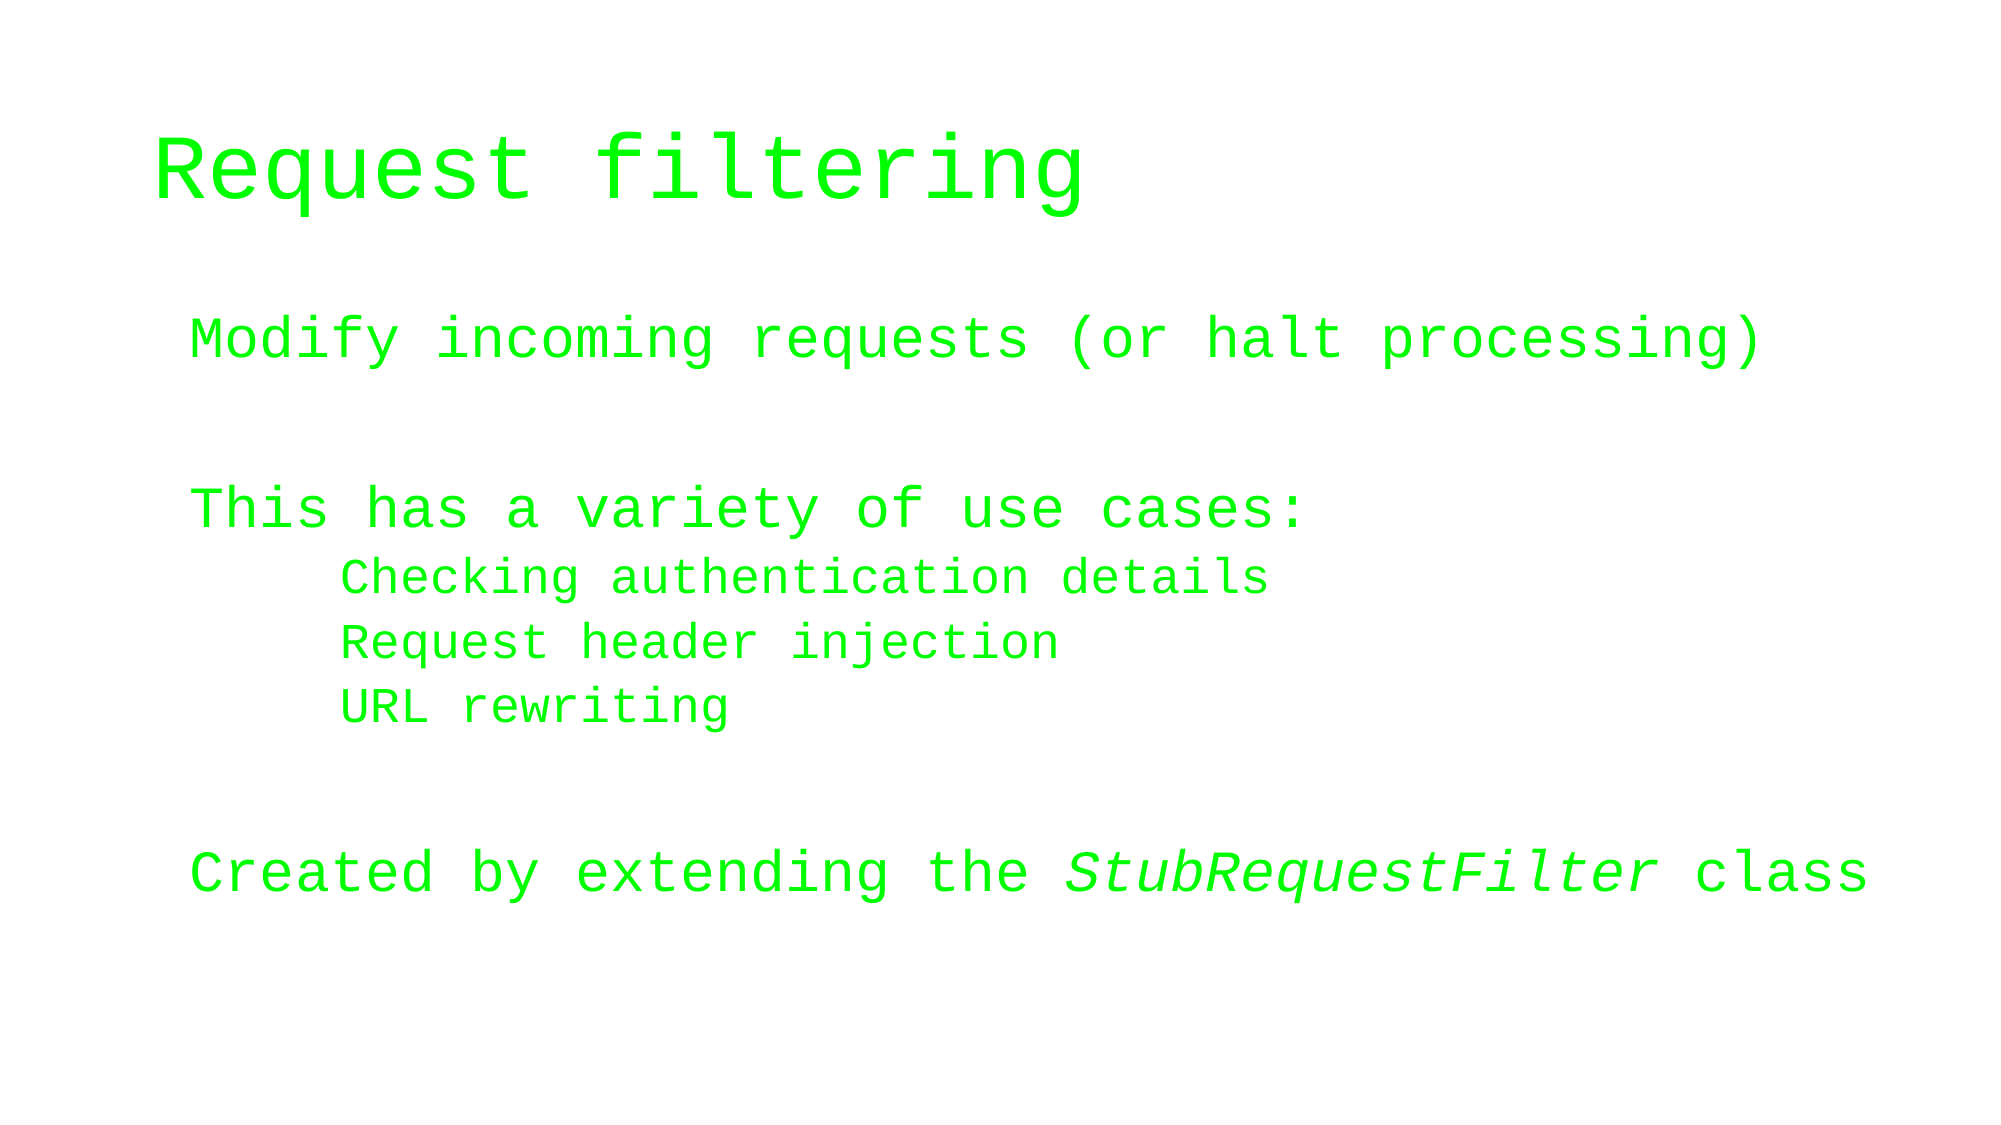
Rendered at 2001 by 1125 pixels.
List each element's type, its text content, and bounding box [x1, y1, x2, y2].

title Request filtering [137, 59, 1863, 278]
list Modify incoming requests (or halt processing) This has a variety of use cases: Checking authentication details Request header injection URL rewriting Created by extending the StubRequestFilter class [137, 299, 1951, 1014]
